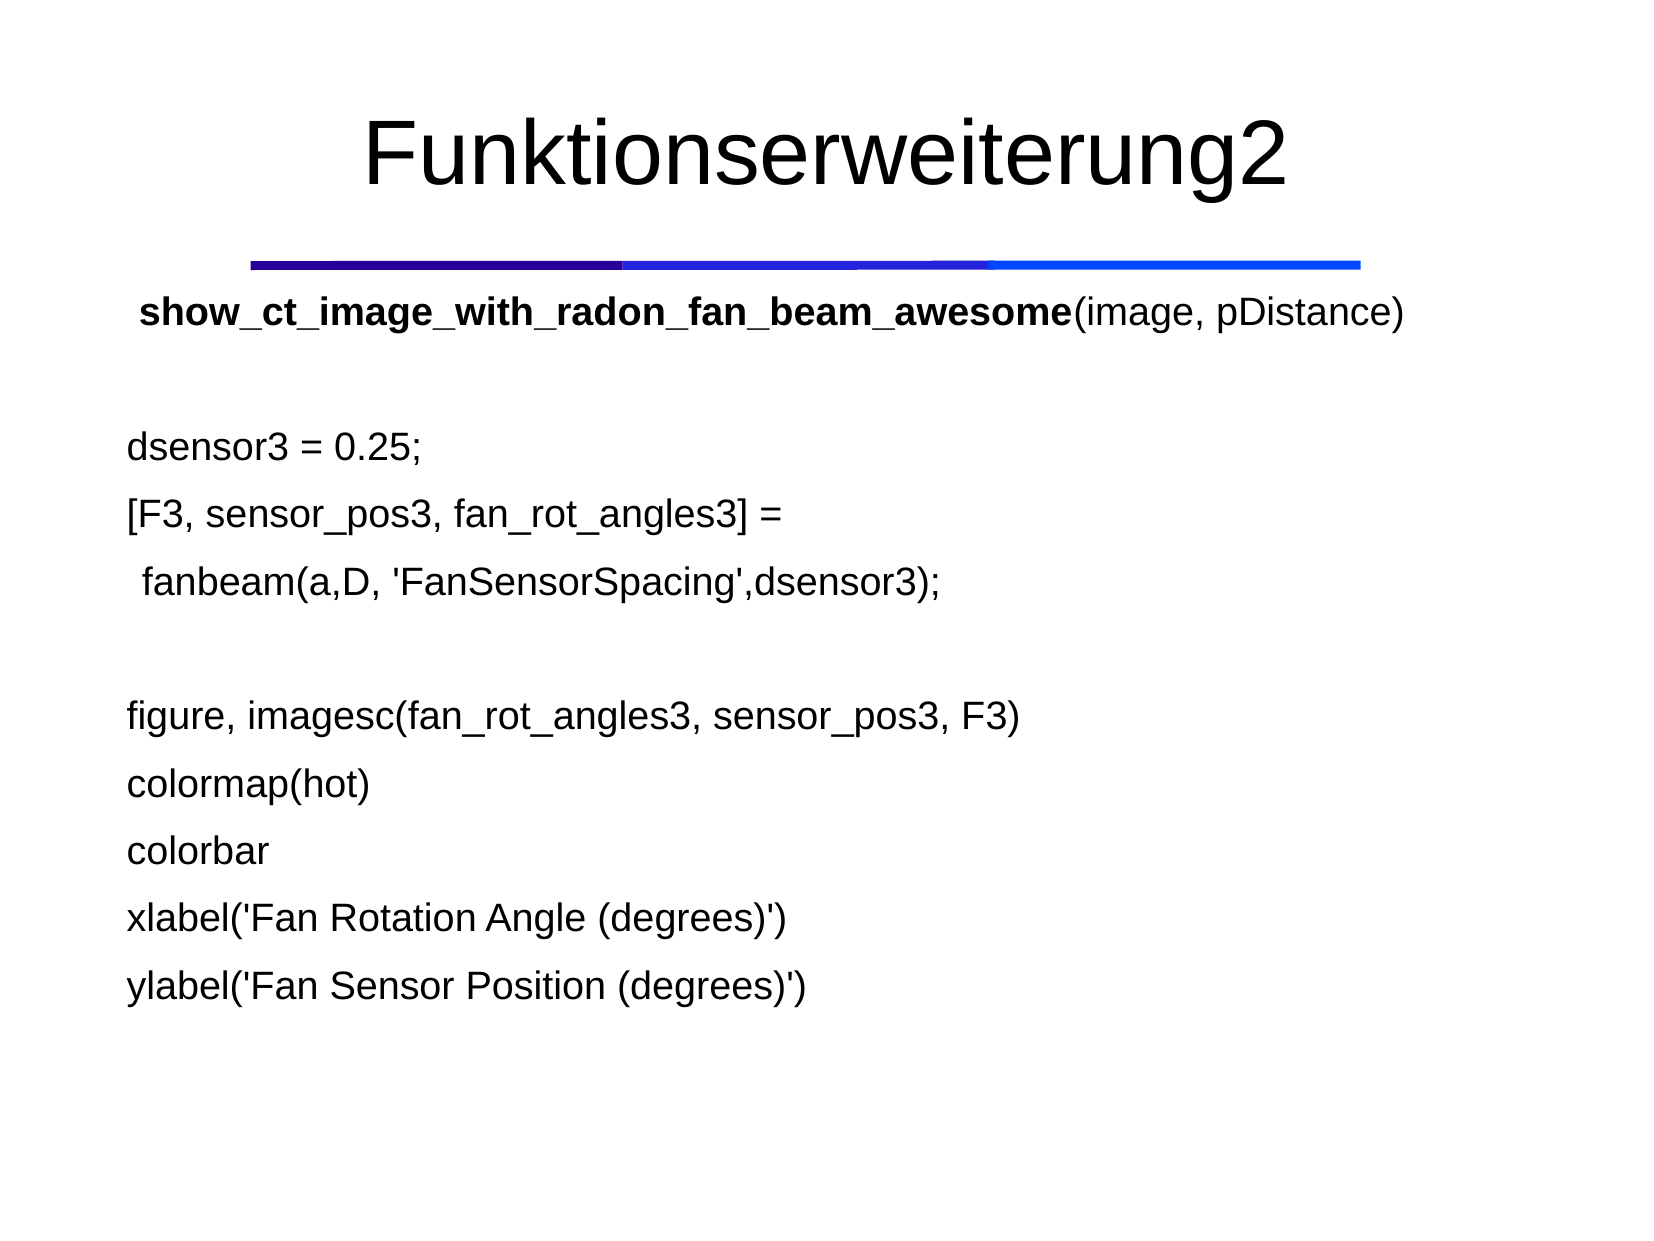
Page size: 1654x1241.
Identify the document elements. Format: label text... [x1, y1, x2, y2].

title Funktionserweiterung2 [82, 49, 1571, 257]
list show_ct_image_with_radon_fan_beam_awesome(image, pDistance) dsensor3 = 0.25; [F3, sensor_pos3, fan_rot_angles3] = fanbeam(a,D, 'FanSensorSpacing',dsensor3); figure, imagesc(fan_rot_angles3, sensor_pos3, F3) colormap(hot) colorbar xlabel('Fan Rotation Angle (degrees)') ylabel('Fan Sensor Position (degrees)') [82, 290, 1538, 1010]
